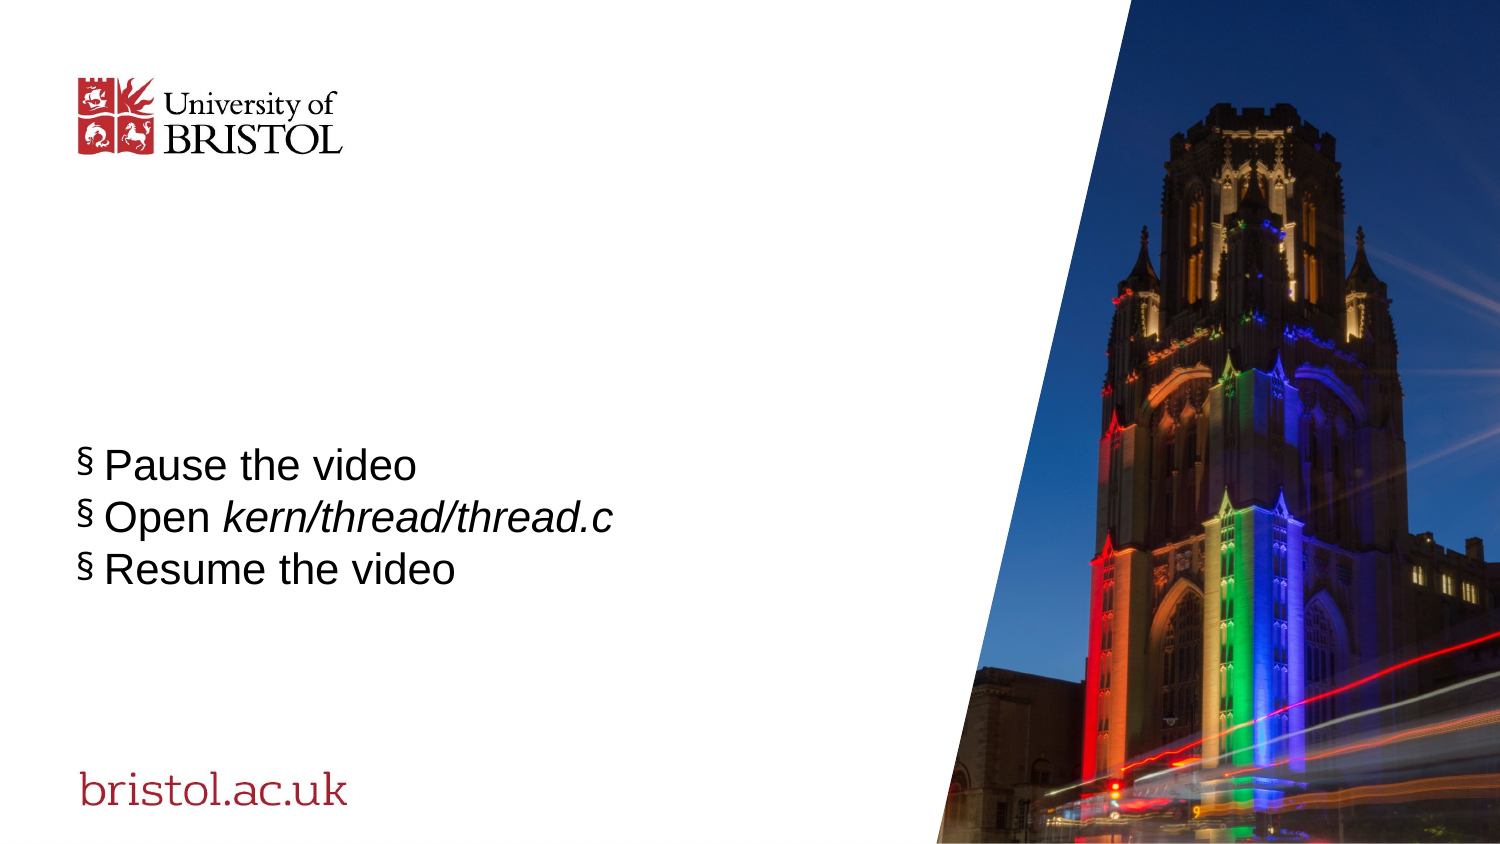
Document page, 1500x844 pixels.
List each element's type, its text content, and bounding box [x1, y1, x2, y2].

subtitle Pause the video Open kern/thread/thread.c Resume the video [60, 443, 924, 659]
